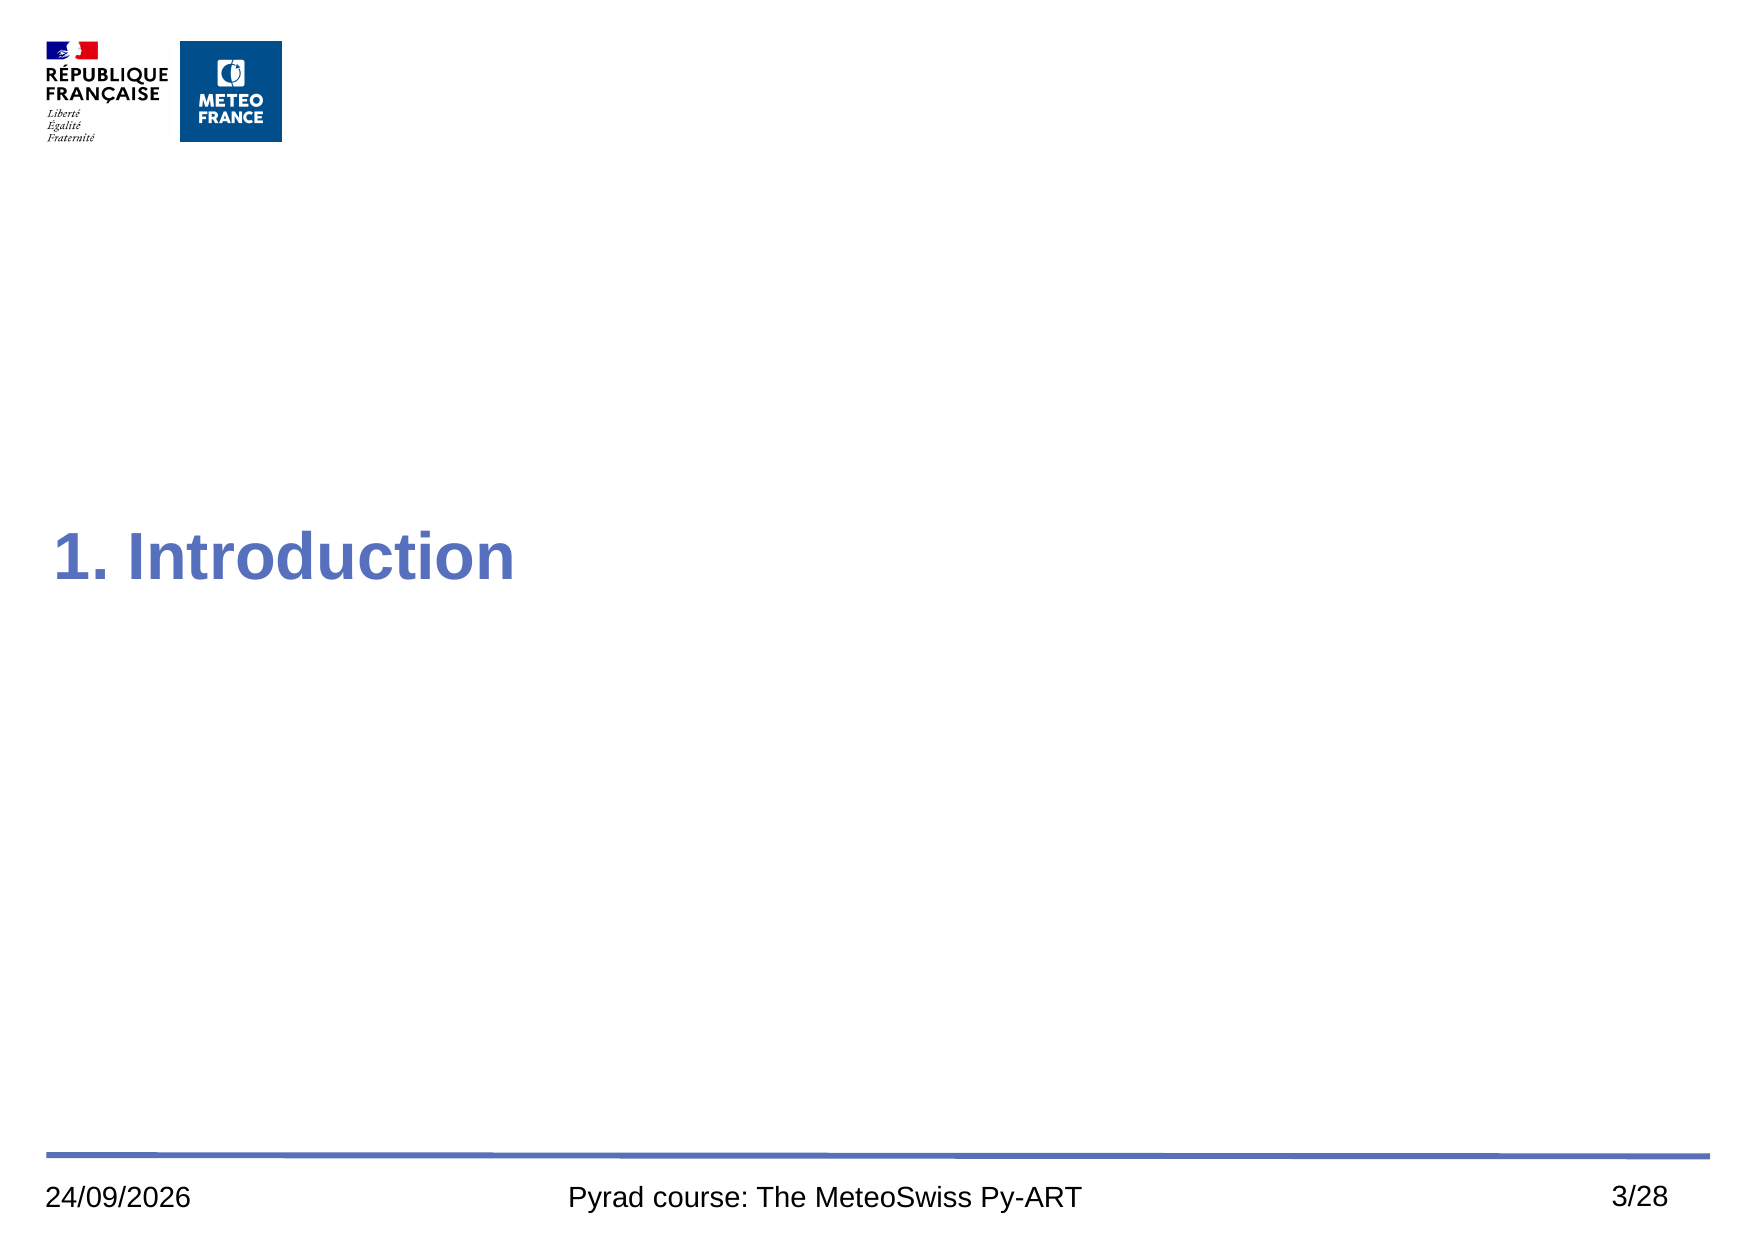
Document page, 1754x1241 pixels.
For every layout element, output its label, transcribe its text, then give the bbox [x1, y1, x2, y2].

picture [180, 41, 282, 142]
picture [46, 41, 172, 142]
subtitle 1. Introduction [53, 321, 1440, 791]
